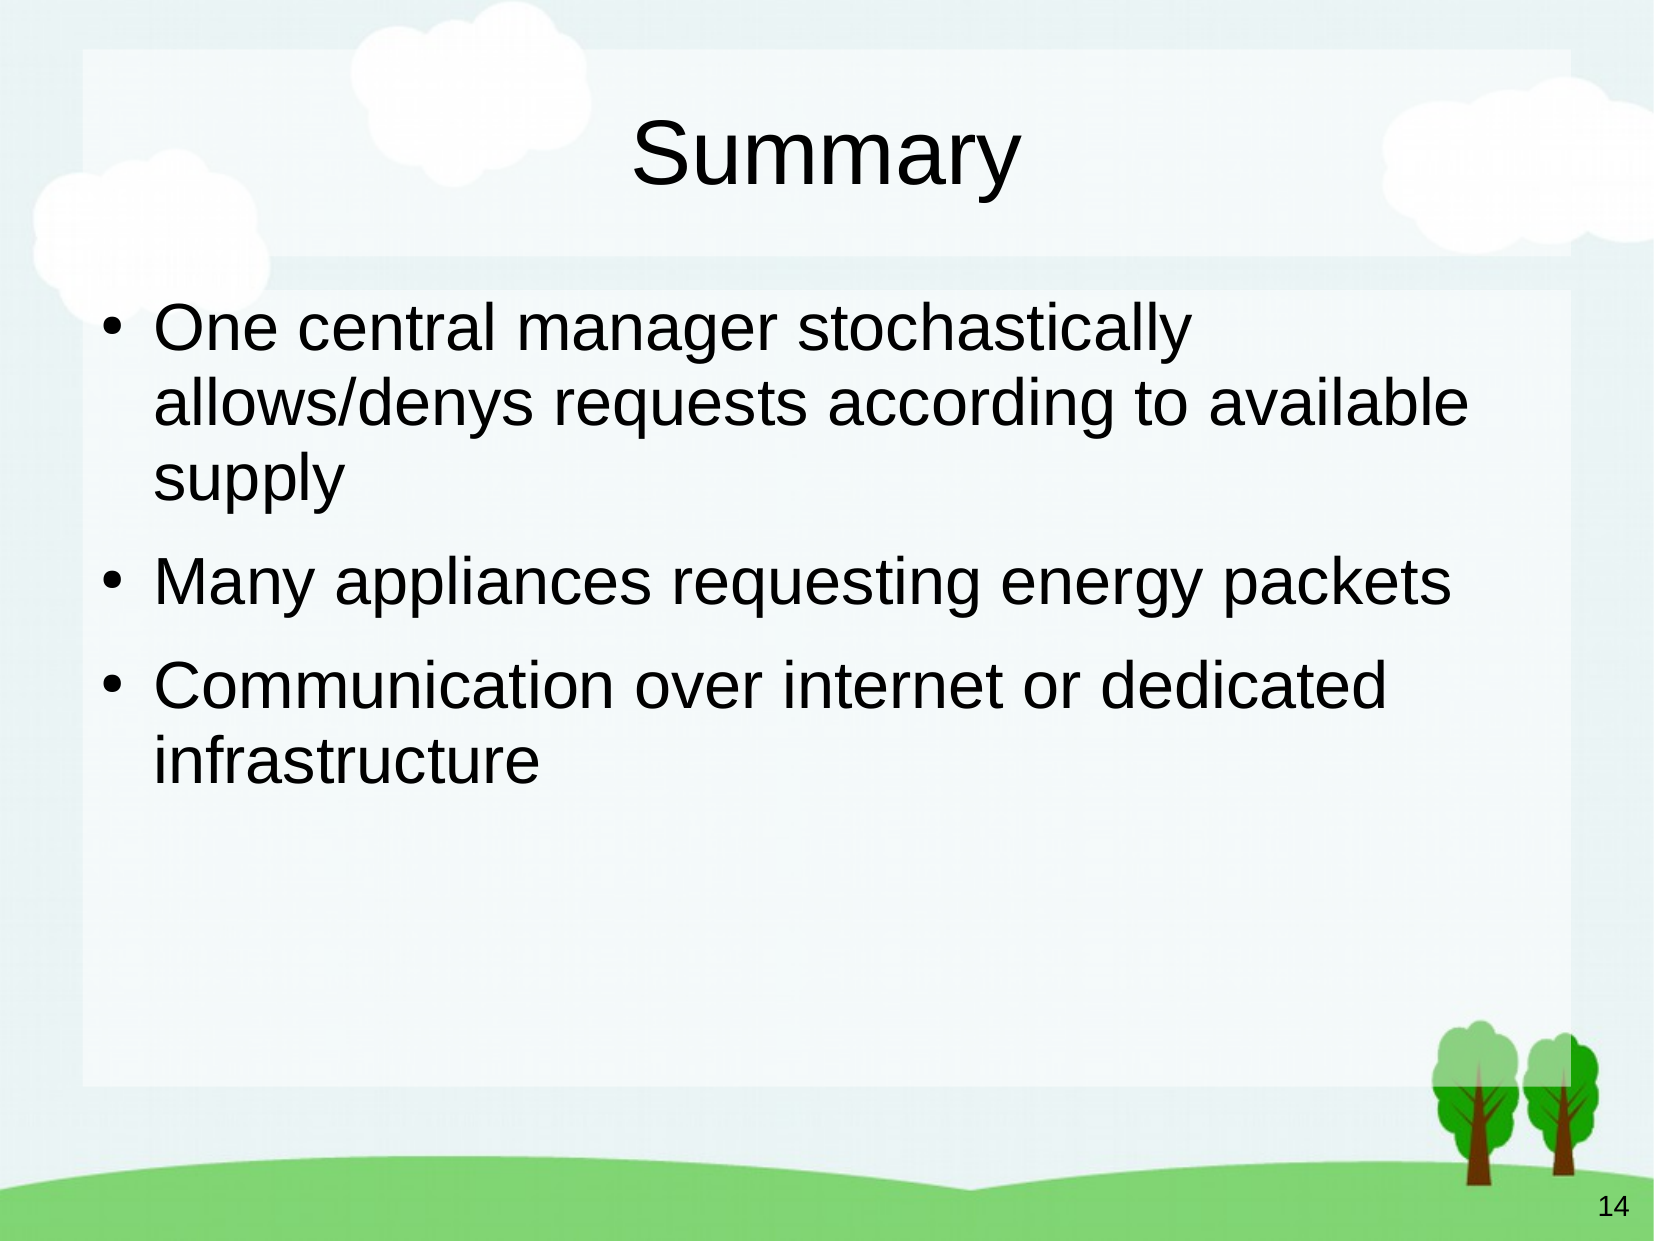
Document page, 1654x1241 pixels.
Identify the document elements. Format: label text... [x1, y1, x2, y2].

list One central manager stochastically allows/denys requests according to available supply Many appliances requesting energy packets Communication over internet or dedicated infrastructure [82, 290, 1571, 1087]
picture [0, 0, 1654, 1241]
title Summary [82, 49, 1571, 257]
